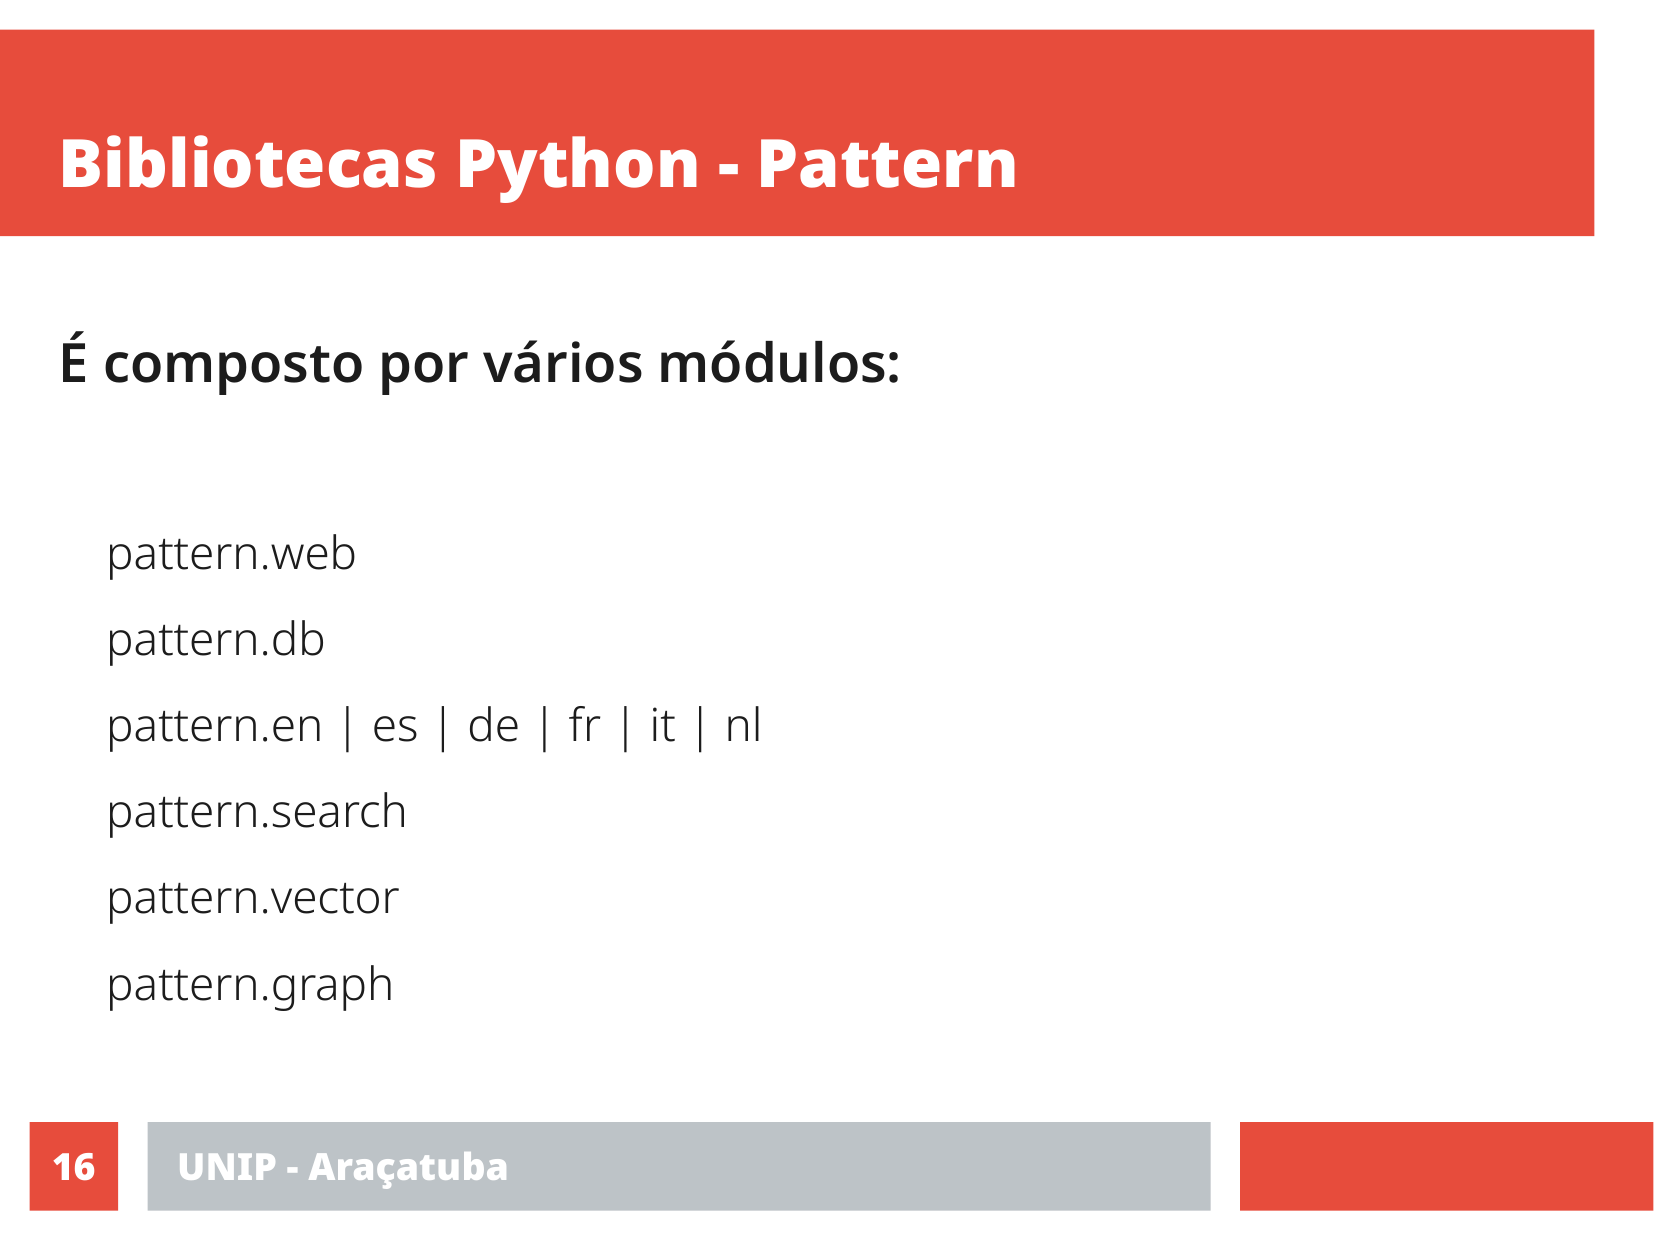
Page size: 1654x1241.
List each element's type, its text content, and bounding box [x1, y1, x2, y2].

title Bibliotecas Python - Pattern [59, 59, 1595, 207]
list É composto por vários módulos: pattern.web pattern.db pattern.en | es | de | fr | it | nl pattern.search pattern.vector pattern.graph [59, 324, 1565, 1093]
